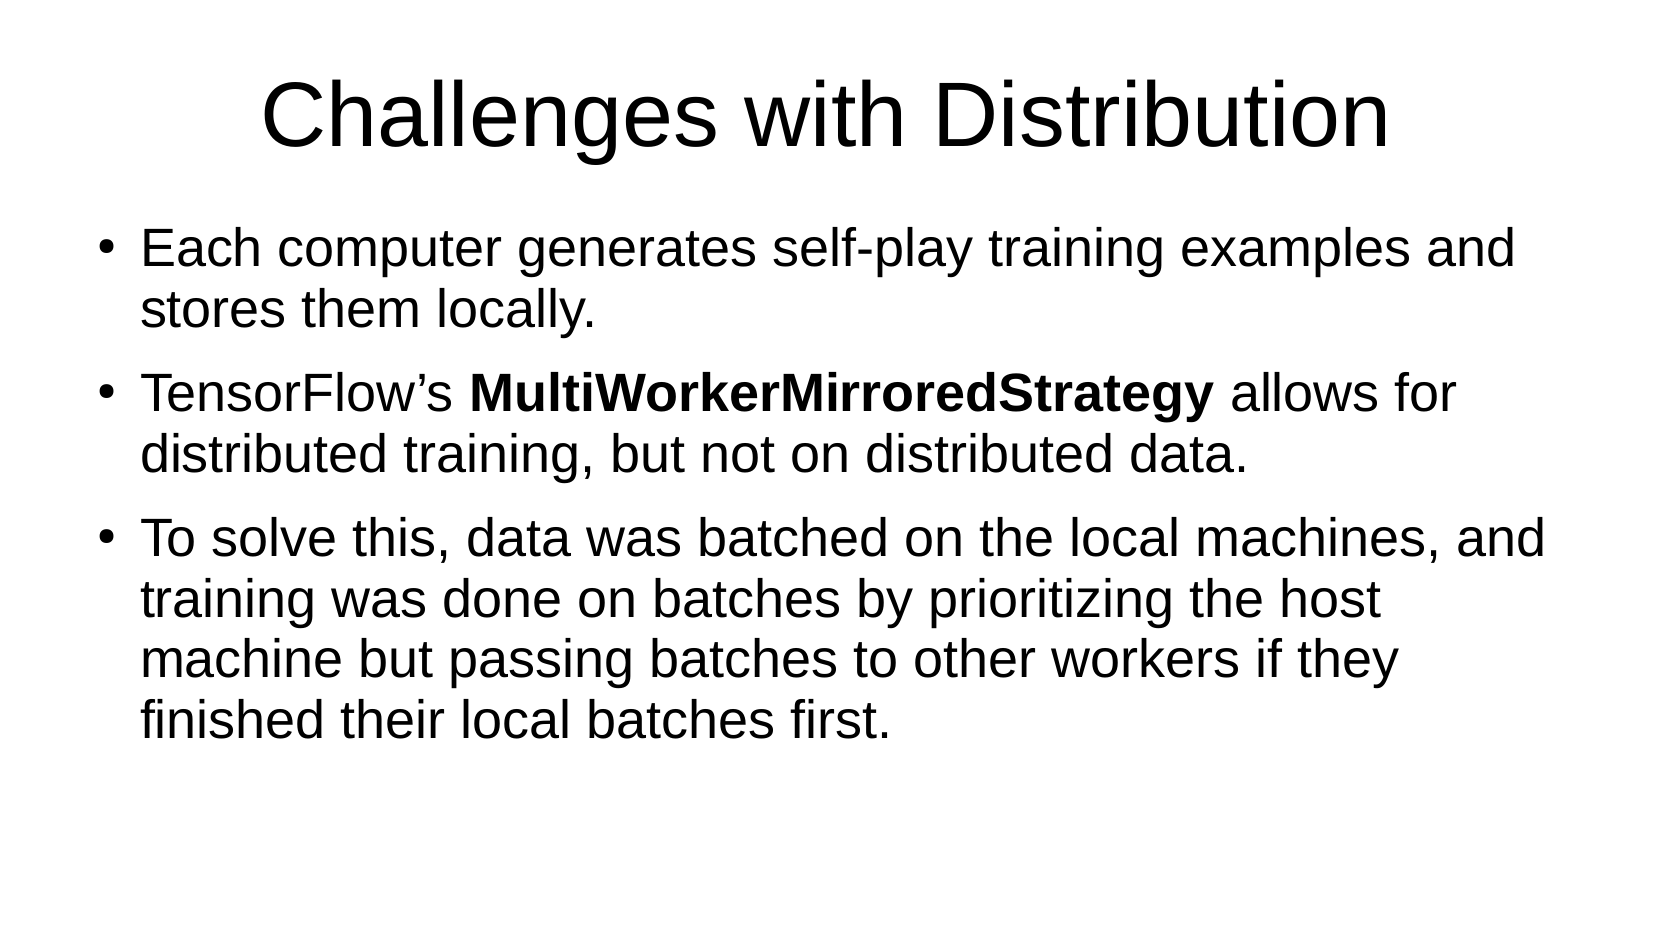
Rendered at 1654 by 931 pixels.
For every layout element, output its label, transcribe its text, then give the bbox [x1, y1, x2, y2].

list Each computer generates self-play training examples and stores them locally. TensorFlow’s MultiWorkerMirroredStrategy allows for distributed training, but not on distributed data. To solve this, data was batched on the local machines, and training was done on batches by prioritizing the host machine but passing batches to other workers if they finished their local batches first. [82, 217, 1571, 758]
title Challenges with Distribution [82, 37, 1571, 193]
